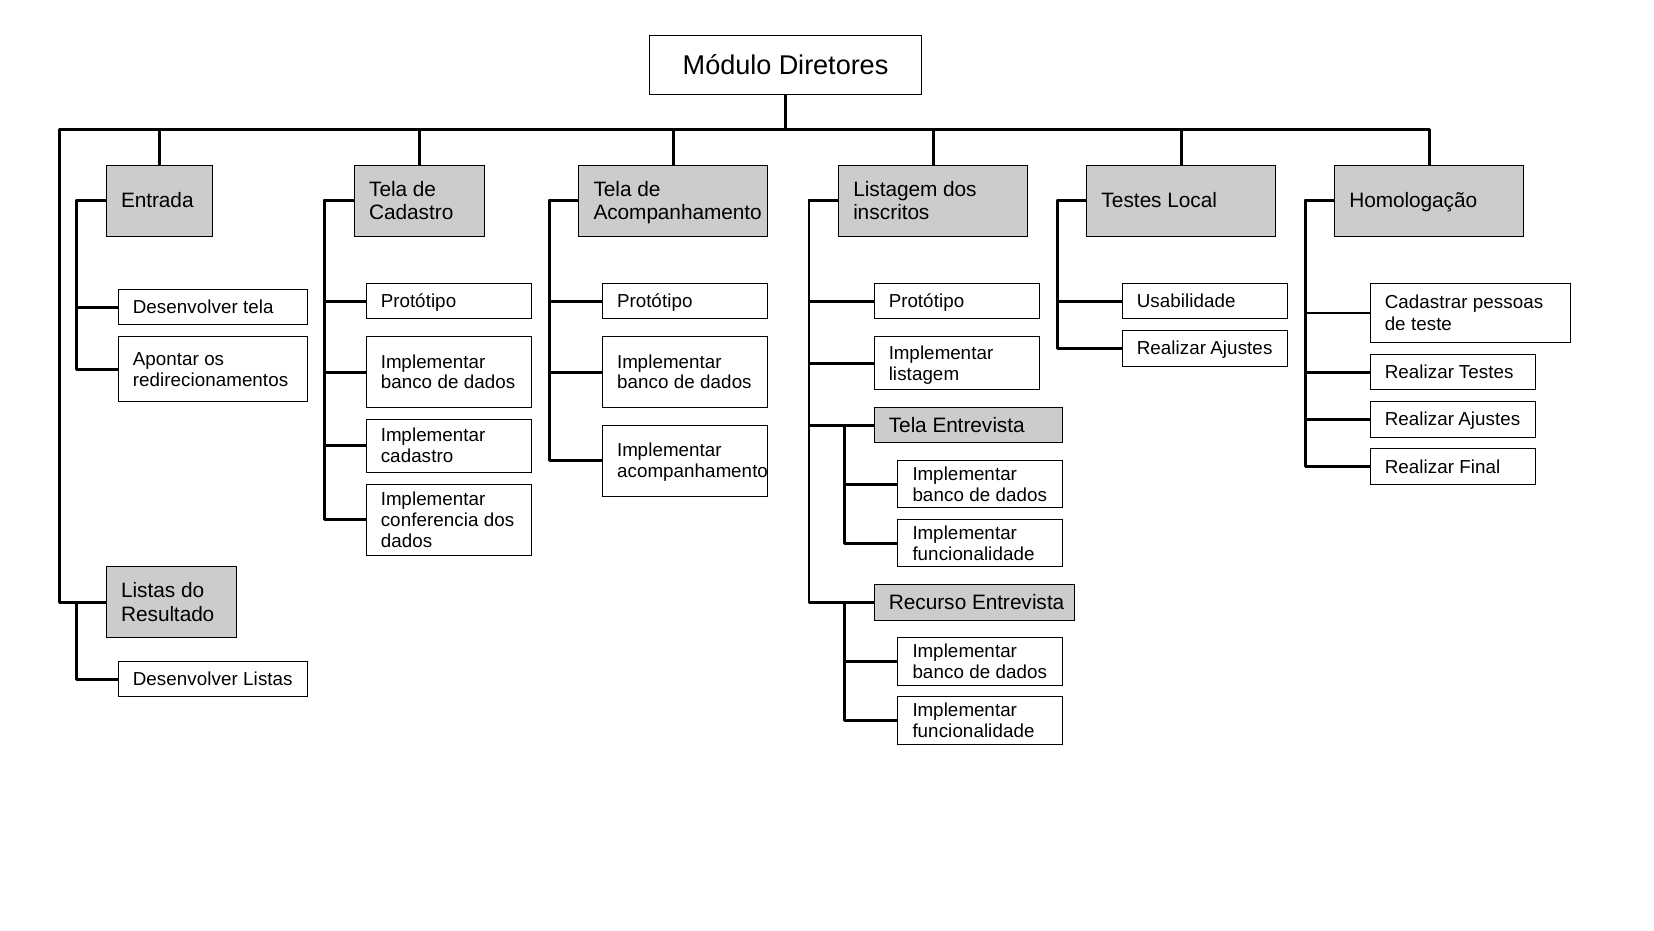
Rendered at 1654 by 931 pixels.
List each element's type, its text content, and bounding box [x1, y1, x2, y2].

text_box Testes Local [1086, 165, 1276, 237]
text_box Implementar cadastro [366, 419, 532, 473]
text_box Cadastrar pessoas de teste [1370, 283, 1571, 343]
text_box Protótipo [602, 283, 768, 319]
text_box Entrada [106, 165, 213, 237]
text_box Desenvolver tela [118, 289, 308, 325]
text_box Tela de Acompanhamento [578, 165, 768, 237]
text_box Listas do Resultado [106, 566, 237, 638]
text_box Implementar funcionalidade [897, 696, 1063, 745]
text_box Desenvolver Listas [118, 661, 308, 697]
text_box Tela de Cadastro [354, 165, 485, 237]
text_box Implementar funcionalidade [897, 519, 1063, 567]
text_box Implementar banco de dados [366, 336, 532, 408]
text_box Módulo Diretores [649, 35, 922, 95]
text_box Implementar acompanhamento [602, 425, 768, 497]
text_box Apontar os redirecionamentos [118, 336, 308, 402]
text_box Protótipo [366, 283, 532, 319]
text_box Implementar conferencia dos dados [366, 484, 532, 556]
text_box Implementar banco de dados [897, 637, 1063, 686]
text_box Listagem dos inscritos [838, 165, 1028, 237]
text_box Implementar listagem [874, 336, 1040, 390]
text_box Realizar Testes [1370, 354, 1536, 390]
text_box Implementar banco de dados [602, 336, 768, 408]
text_box Implementar banco de dados [897, 460, 1063, 508]
text_box Realizar Ajustes [1122, 330, 1288, 367]
text_box Recurso Entrevista [874, 584, 1075, 621]
text_box Tela Entrevista [874, 407, 1063, 443]
text_box Protótipo [874, 283, 1040, 319]
text_box Realizar Final [1370, 448, 1536, 485]
text_box Usabilidade [1122, 283, 1288, 319]
text_box Homologação [1334, 165, 1524, 237]
text_box Realizar Ajustes [1370, 401, 1536, 438]
